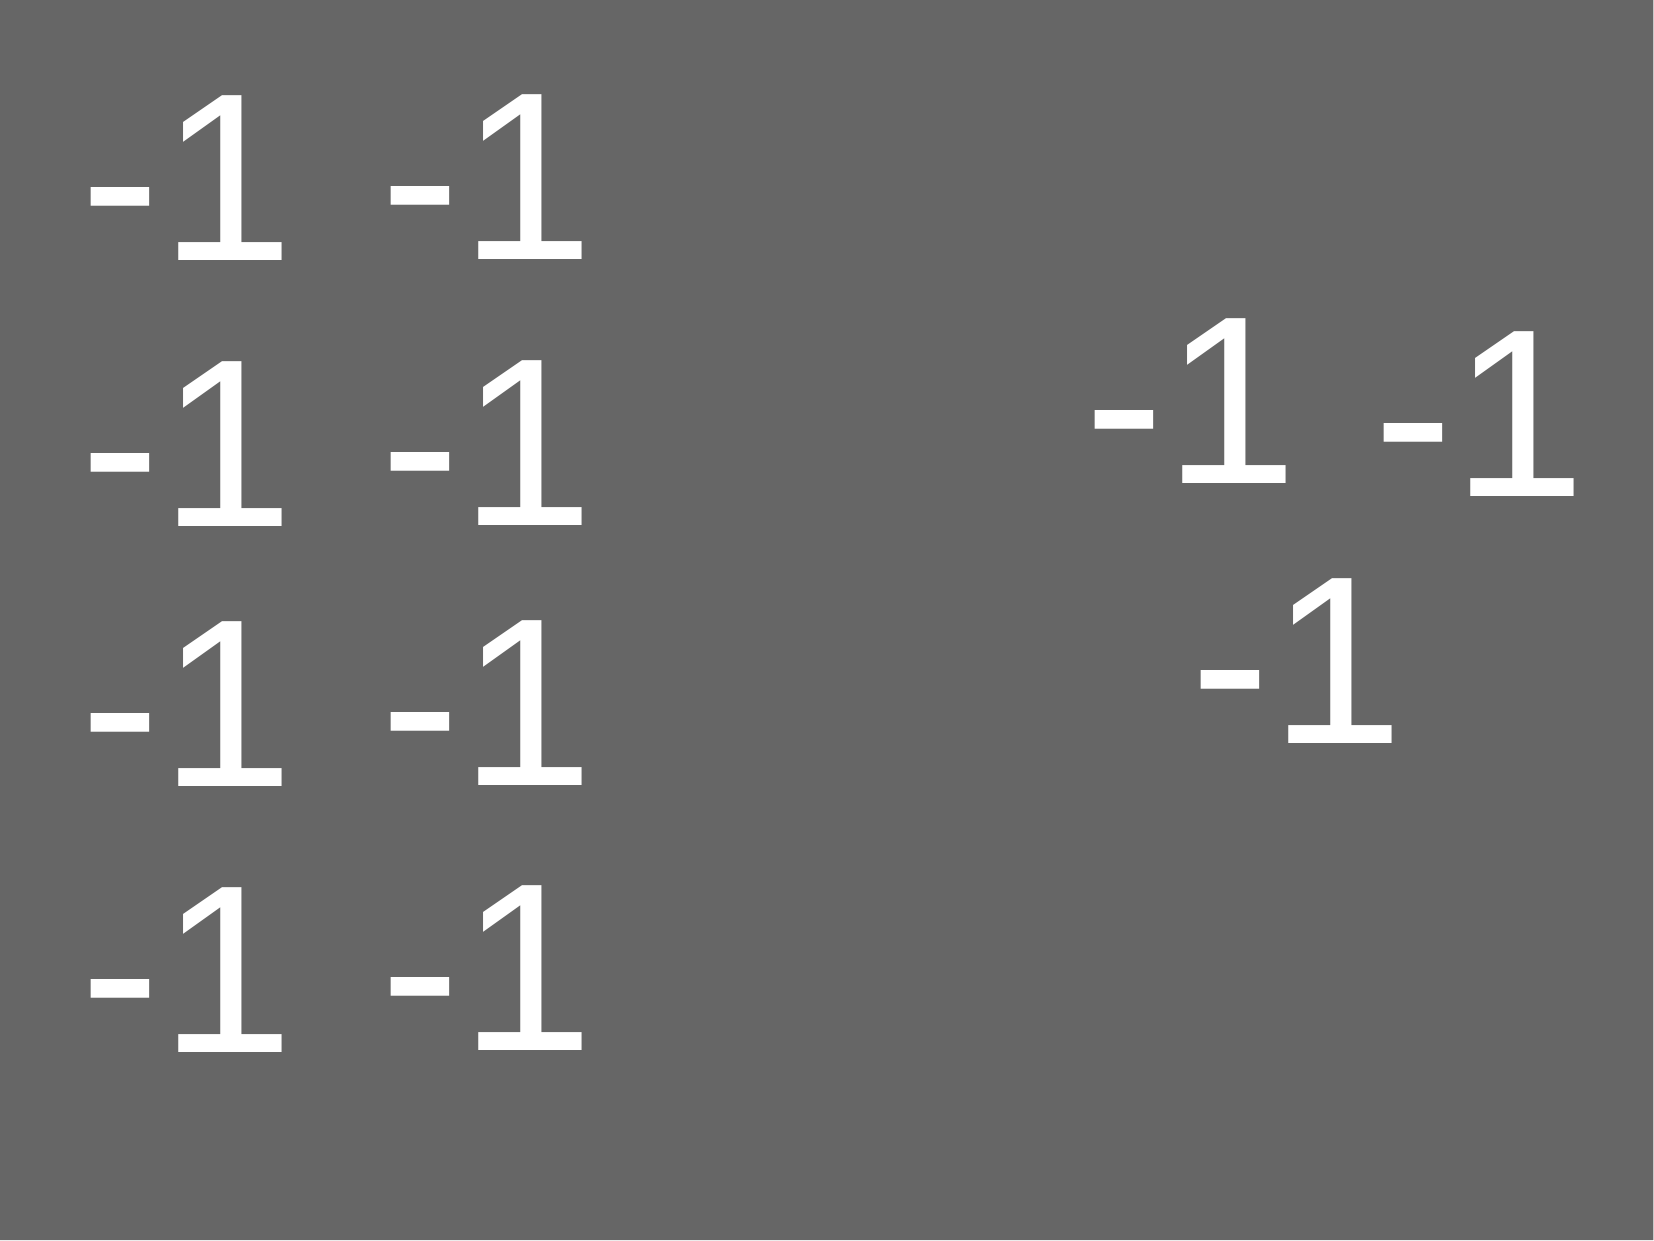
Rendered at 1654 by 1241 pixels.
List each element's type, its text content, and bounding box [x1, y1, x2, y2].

text_box -1 [65, 562, 366, 827]
text_box -1 [1069, 259, 1406, 543]
text_box -1 [366, 35, 702, 301]
text_box -1 [366, 826, 702, 1110]
text_box [0, 0, 1654, 1241]
text_box -1 [65, 302, 366, 562]
text_box -1 [366, 561, 702, 826]
text_box -1 [1358, 272, 1654, 556]
text_box -1 [1176, 519, 1512, 803]
text_box -1 [366, 301, 702, 561]
text_box -1 [65, 36, 366, 302]
text_box -1 [65, 827, 402, 1111]
